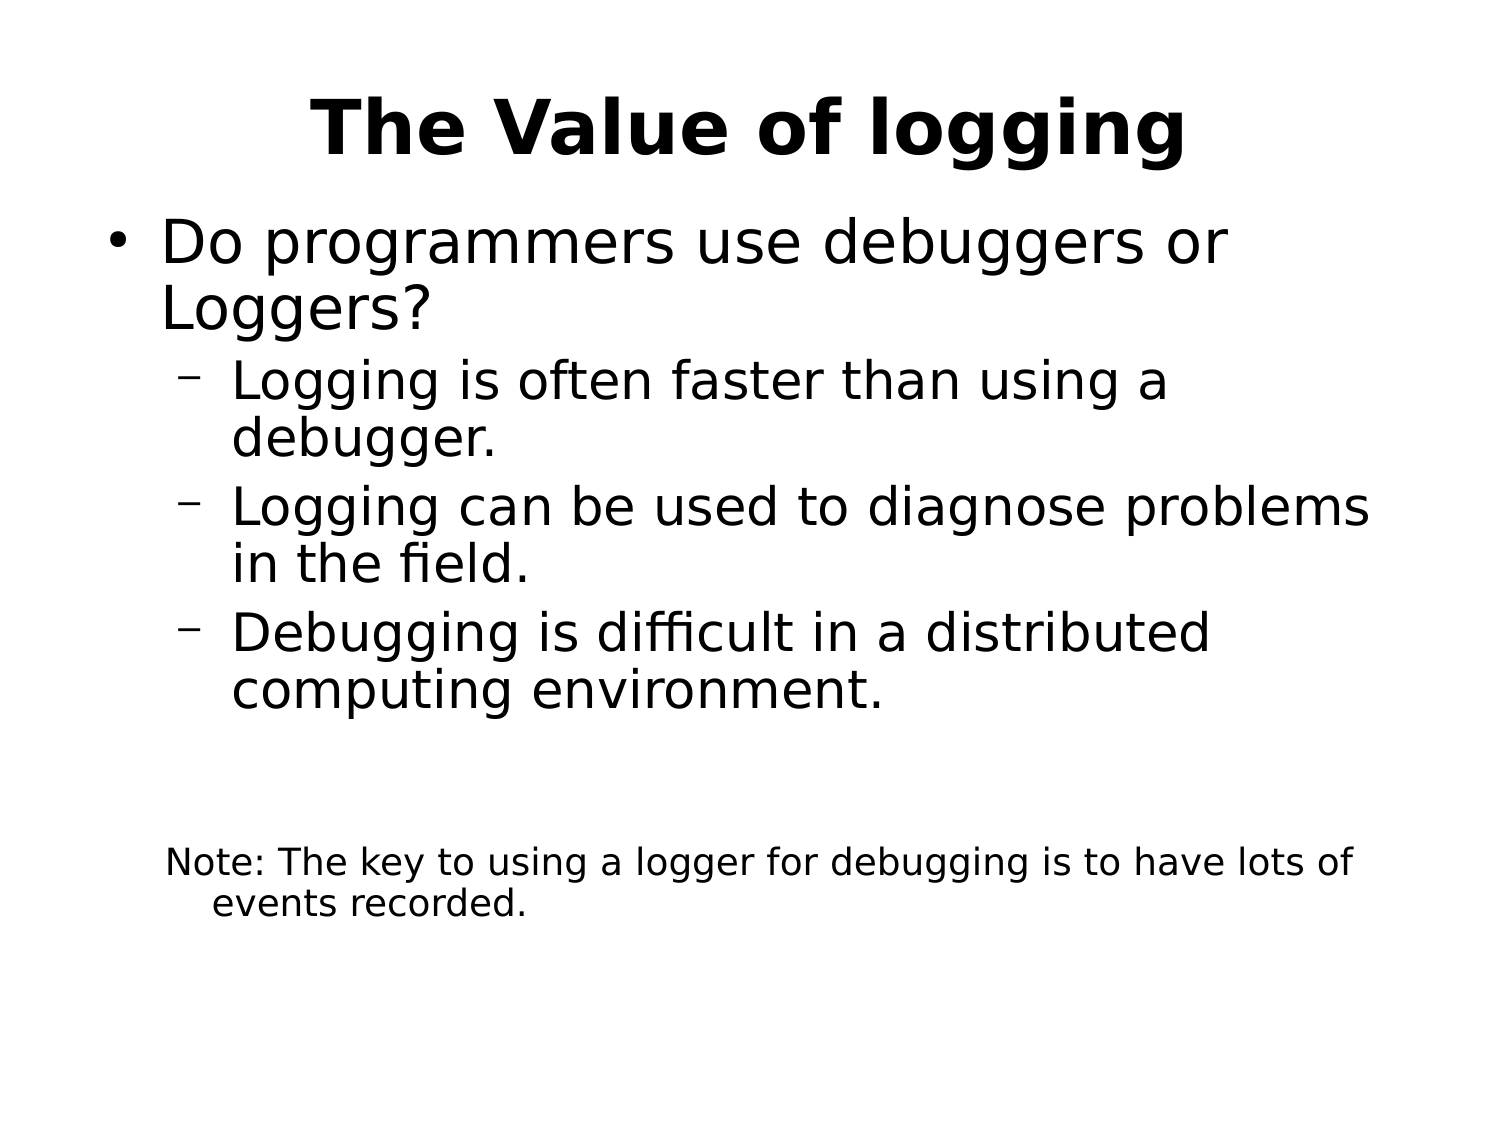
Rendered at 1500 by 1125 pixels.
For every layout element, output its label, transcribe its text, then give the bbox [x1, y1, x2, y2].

list Do programmers use debuggers or Loggers? Logging is often faster than using a debugger. Logging can be used to diagnose problems in the field. Debugging is difficult in a distributed computing environment. Note: The key to using a logger for debugging is to have lots of events recorded. [75, 204, 1395, 1075]
title The Value of logging [75, 44, 1425, 177]
